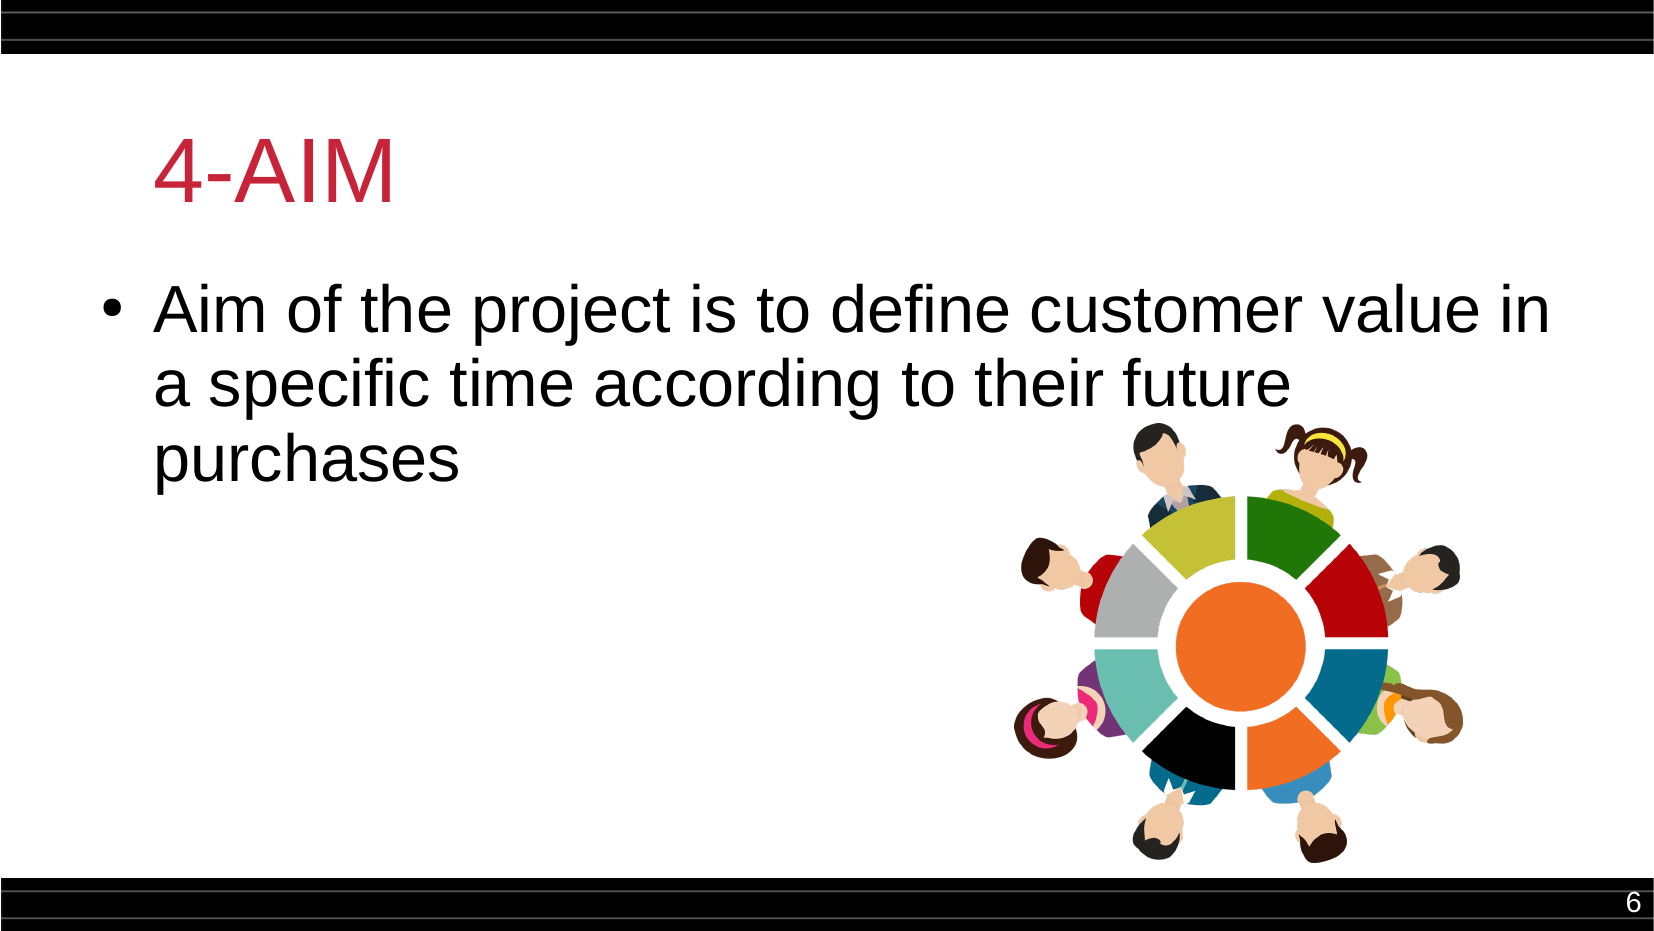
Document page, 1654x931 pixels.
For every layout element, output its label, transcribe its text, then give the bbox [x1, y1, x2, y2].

picture [1, 0, 1654, 54]
title 4-AIM [82, 92, 1571, 249]
picture [1, 878, 1654, 931]
list Aim of the project is to define customer value in a specific time according to their future purchases [82, 271, 1571, 758]
picture [1014, 423, 1463, 863]
